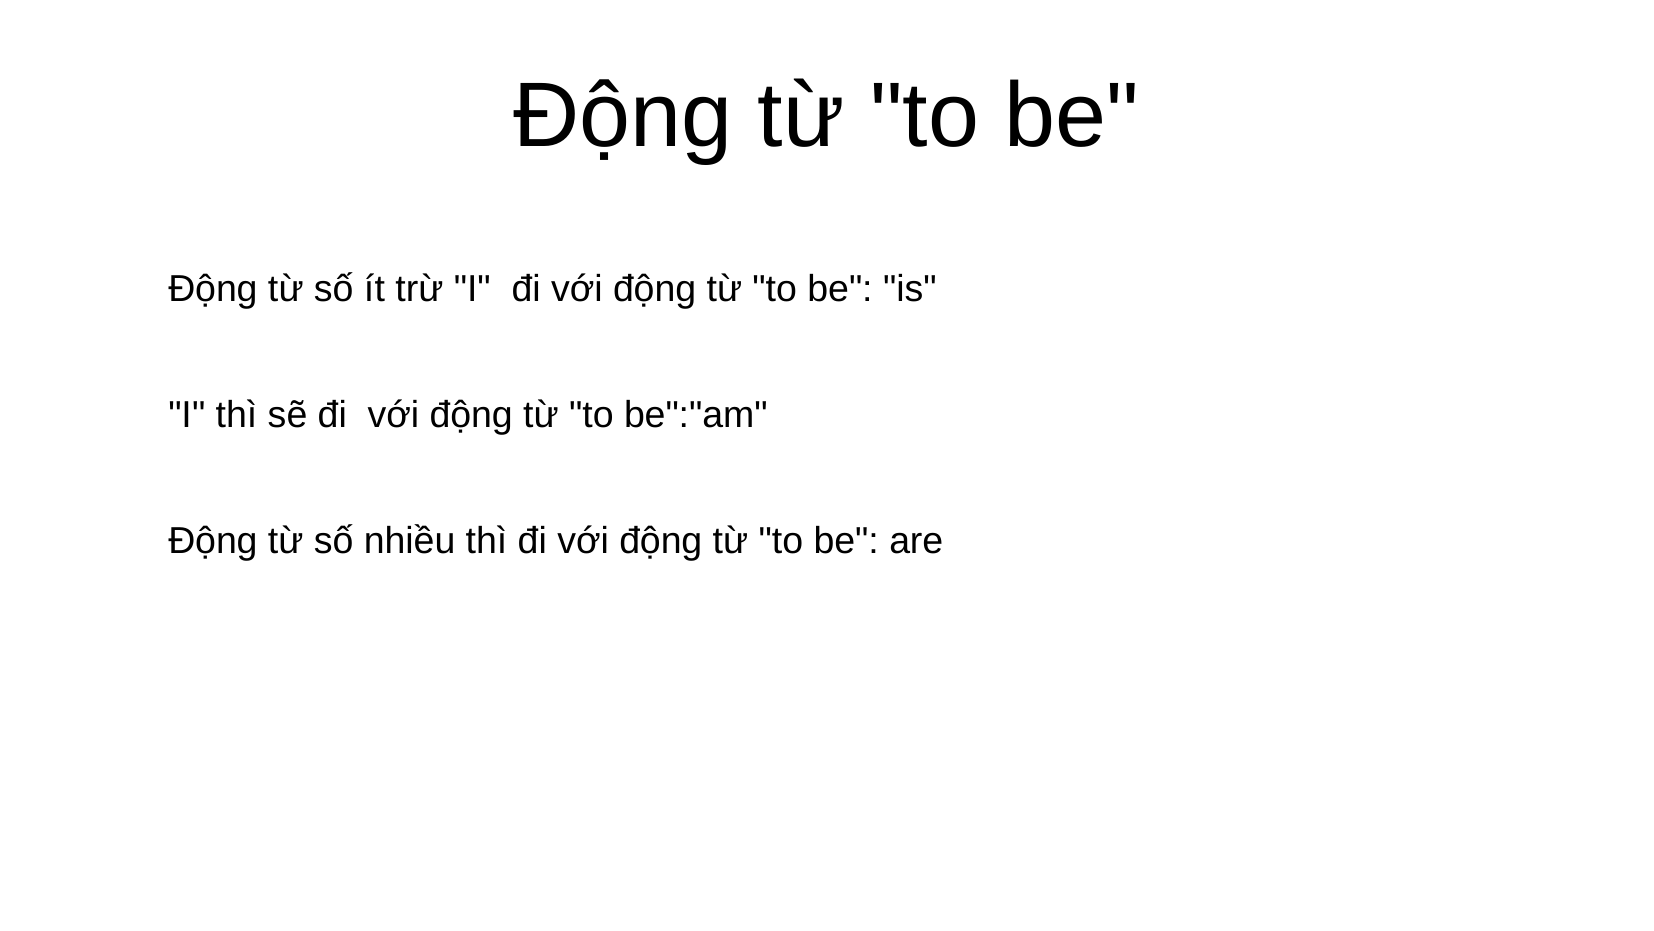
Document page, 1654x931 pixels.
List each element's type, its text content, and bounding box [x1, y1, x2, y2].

title Động từ "to be" [82, 37, 1571, 193]
text_box Động từ số ít trừ "I" đi với động từ "to be": "is" "I" thì sẽ đi với động từ "to be":"am" Động từ số nhiều thì đi với động từ "to be": are [153, 259, 1252, 569]
